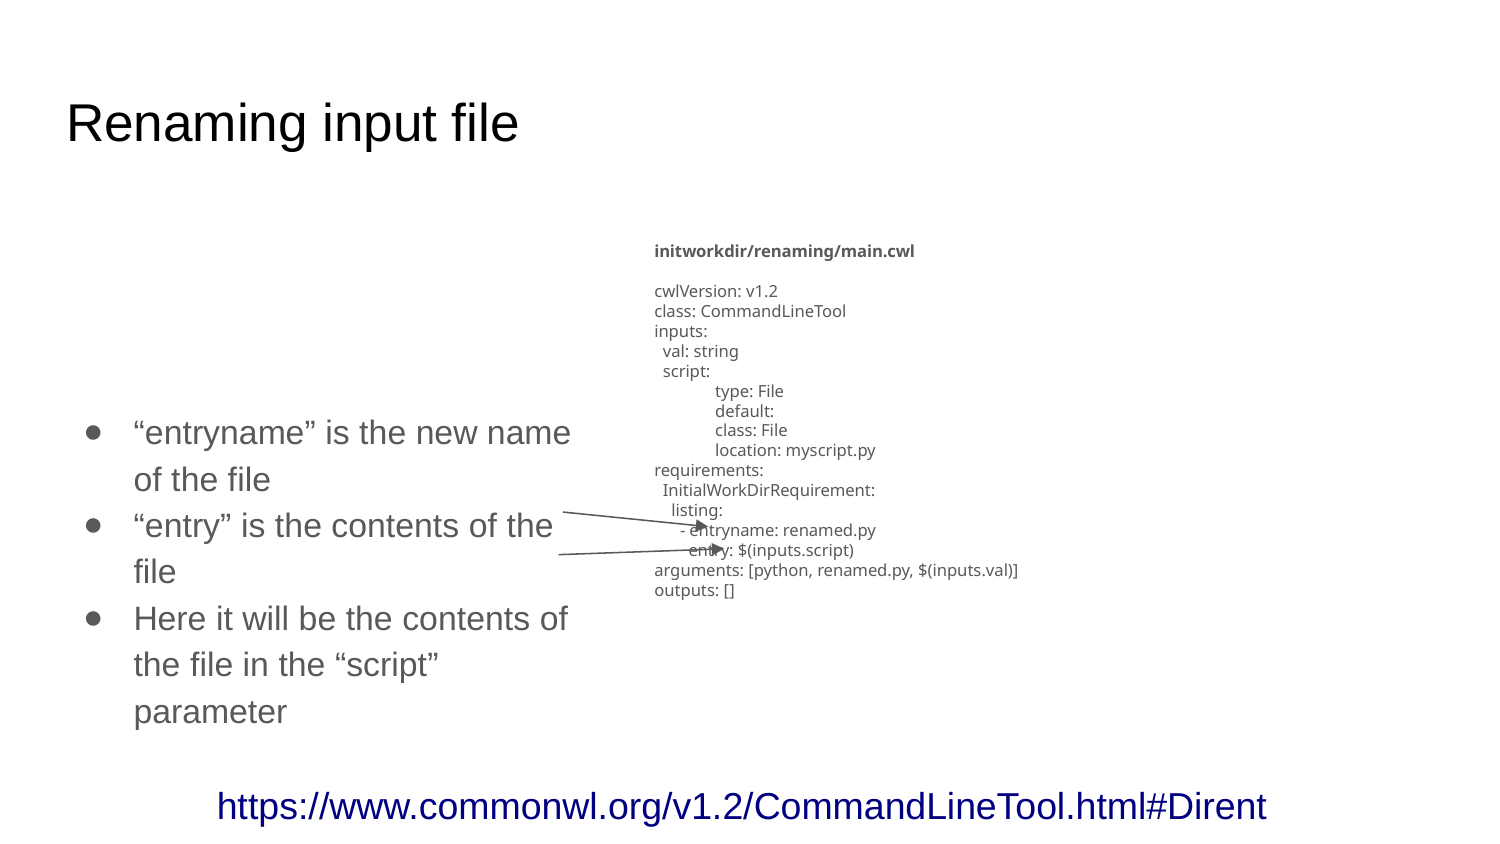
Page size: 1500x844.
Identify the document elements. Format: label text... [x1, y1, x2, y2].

list “entryname” is the new name of the file “entry” is the contents of the file Here it will be the contents of the file in the “script” parameter [51, 189, 608, 750]
title Renaming input file [51, 72, 1449, 167]
text_box https://www.commonwl.org/v1.2/CommandLineTool.html#Dirent [201, 767, 1378, 843]
list initworkdir/renaming/main.cwl cwlVersion: v1.2 class: CommandLineTool inputs: val: string script: type: File default: class: File location: myscript.py requirements: InitialWorkDirRequirement: listing: - entryname: renamed.py entry: $(inputs.script) arguments: [python, renamed.py, $(inputs.val)] outputs: [] [639, 226, 1418, 618]
